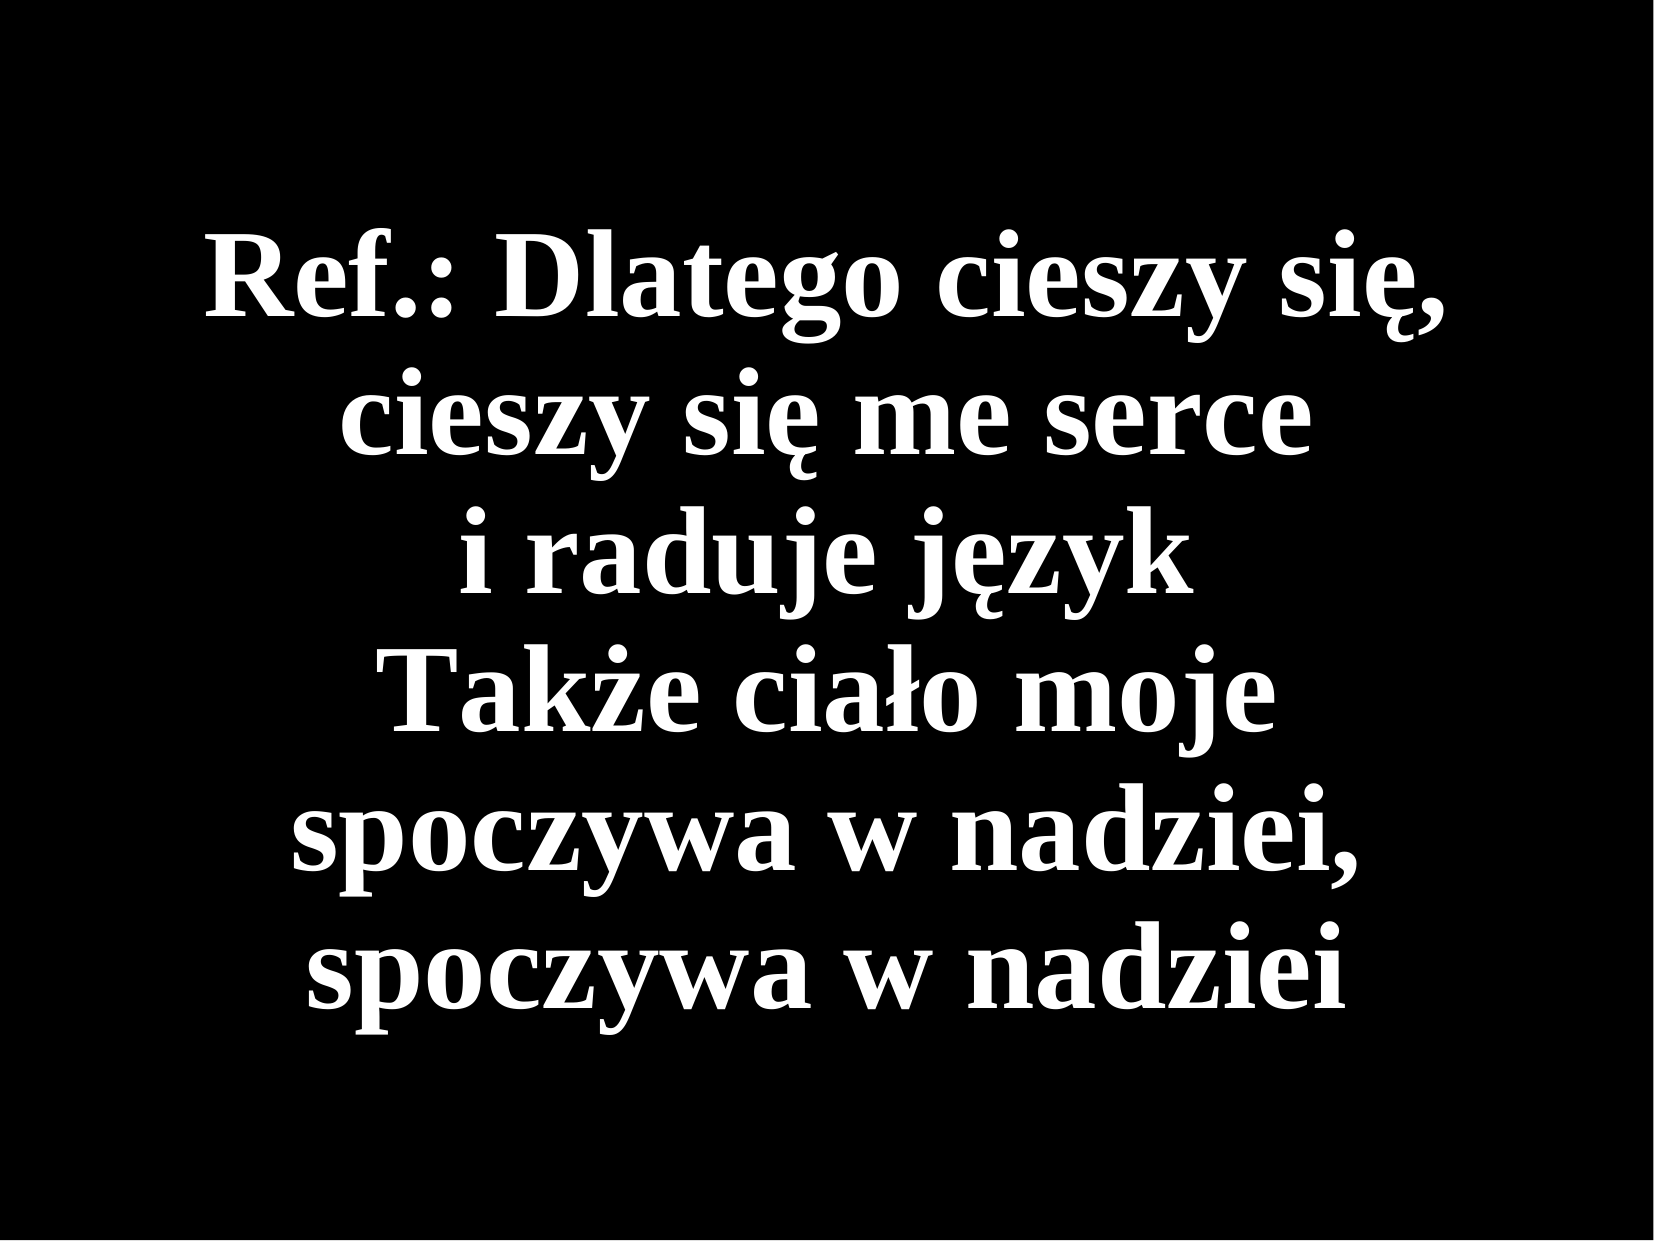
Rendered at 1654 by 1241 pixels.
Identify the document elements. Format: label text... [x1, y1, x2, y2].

title Ref.: Dlatego cieszy się, cieszy się me serce i raduje język Także ciało moje spoczywa w nadziei, spoczywa w nadziei [0, 0, 1654, 1241]
